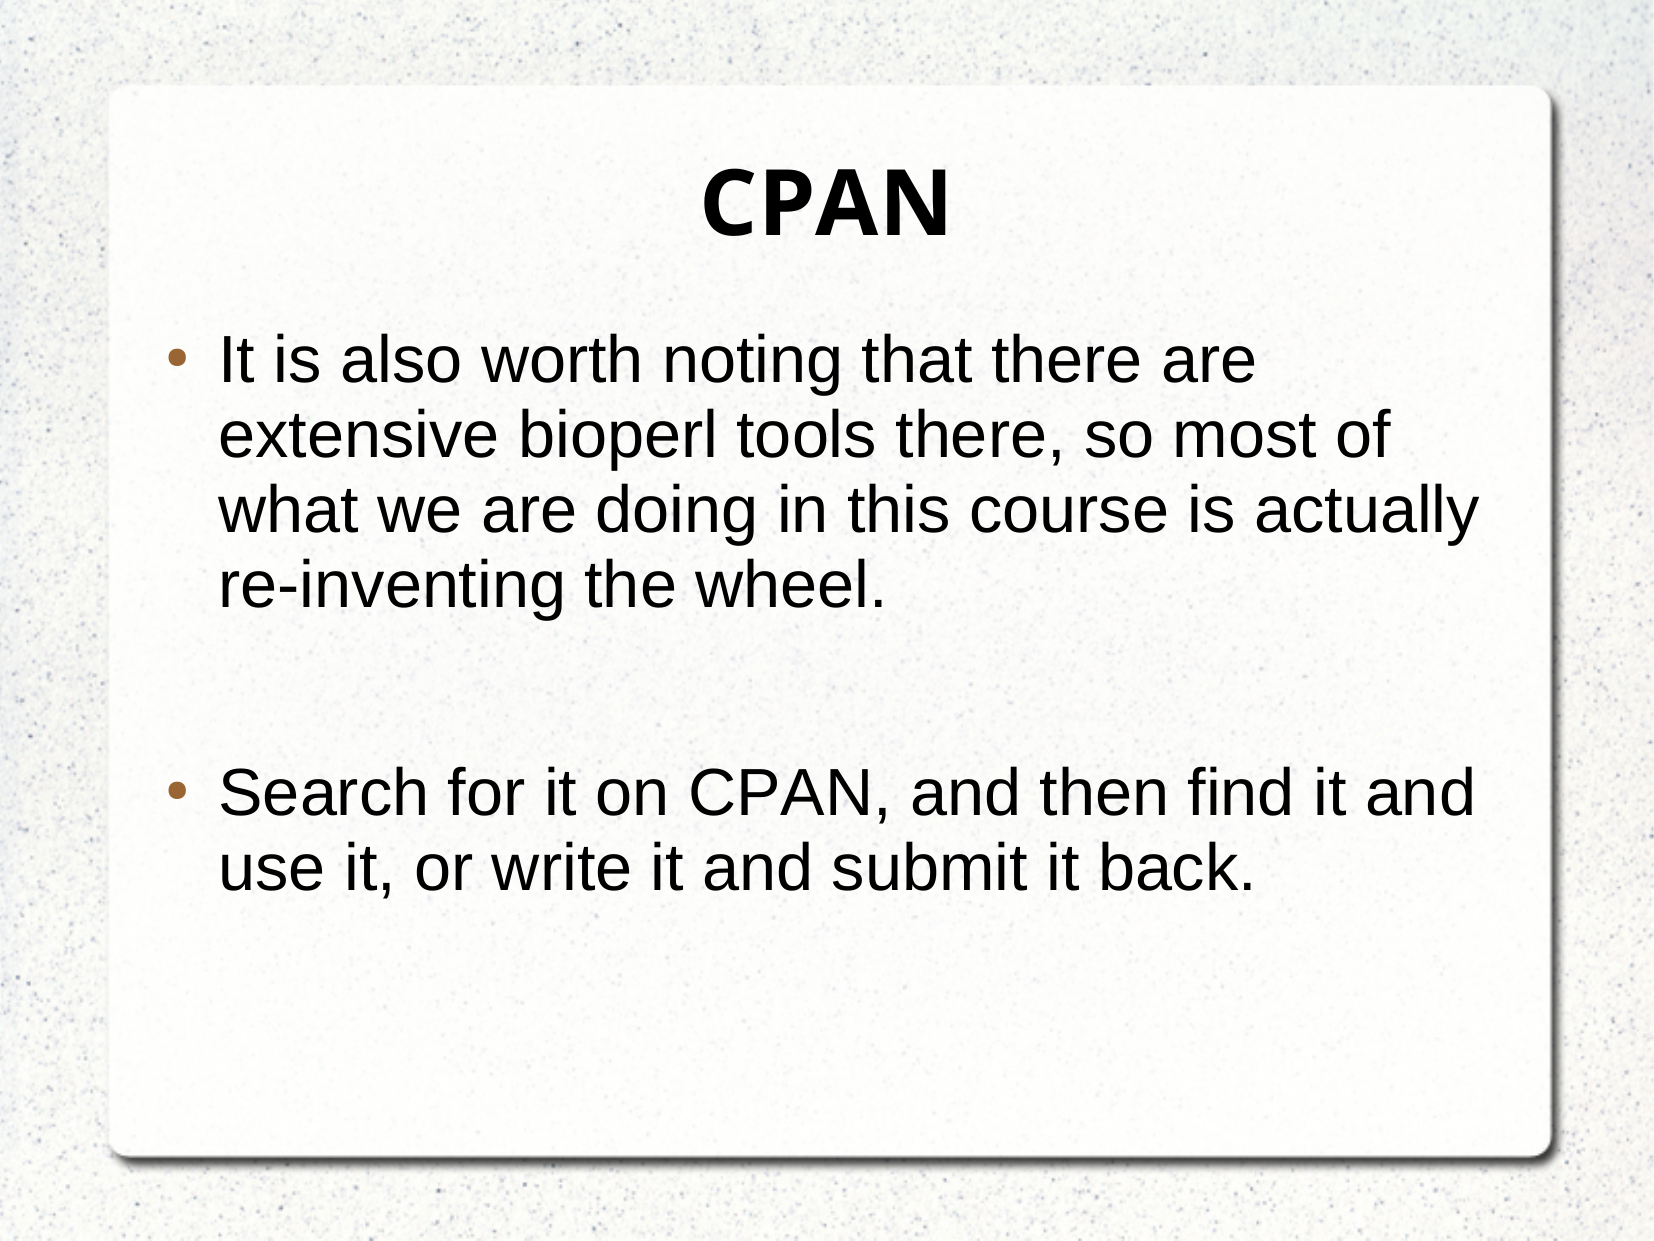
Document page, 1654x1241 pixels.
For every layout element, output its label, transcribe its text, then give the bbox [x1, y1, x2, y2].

title CPAN [118, 96, 1536, 304]
picture [0, 0, 1654, 1241]
list It is also worth noting that there are extensive bioperl tools there, so most of what we are doing in this course is actually re-inventing the wheel. Search for it on CPAN, and then find it and use it, or write it and submit it back. [147, 322, 1506, 958]
